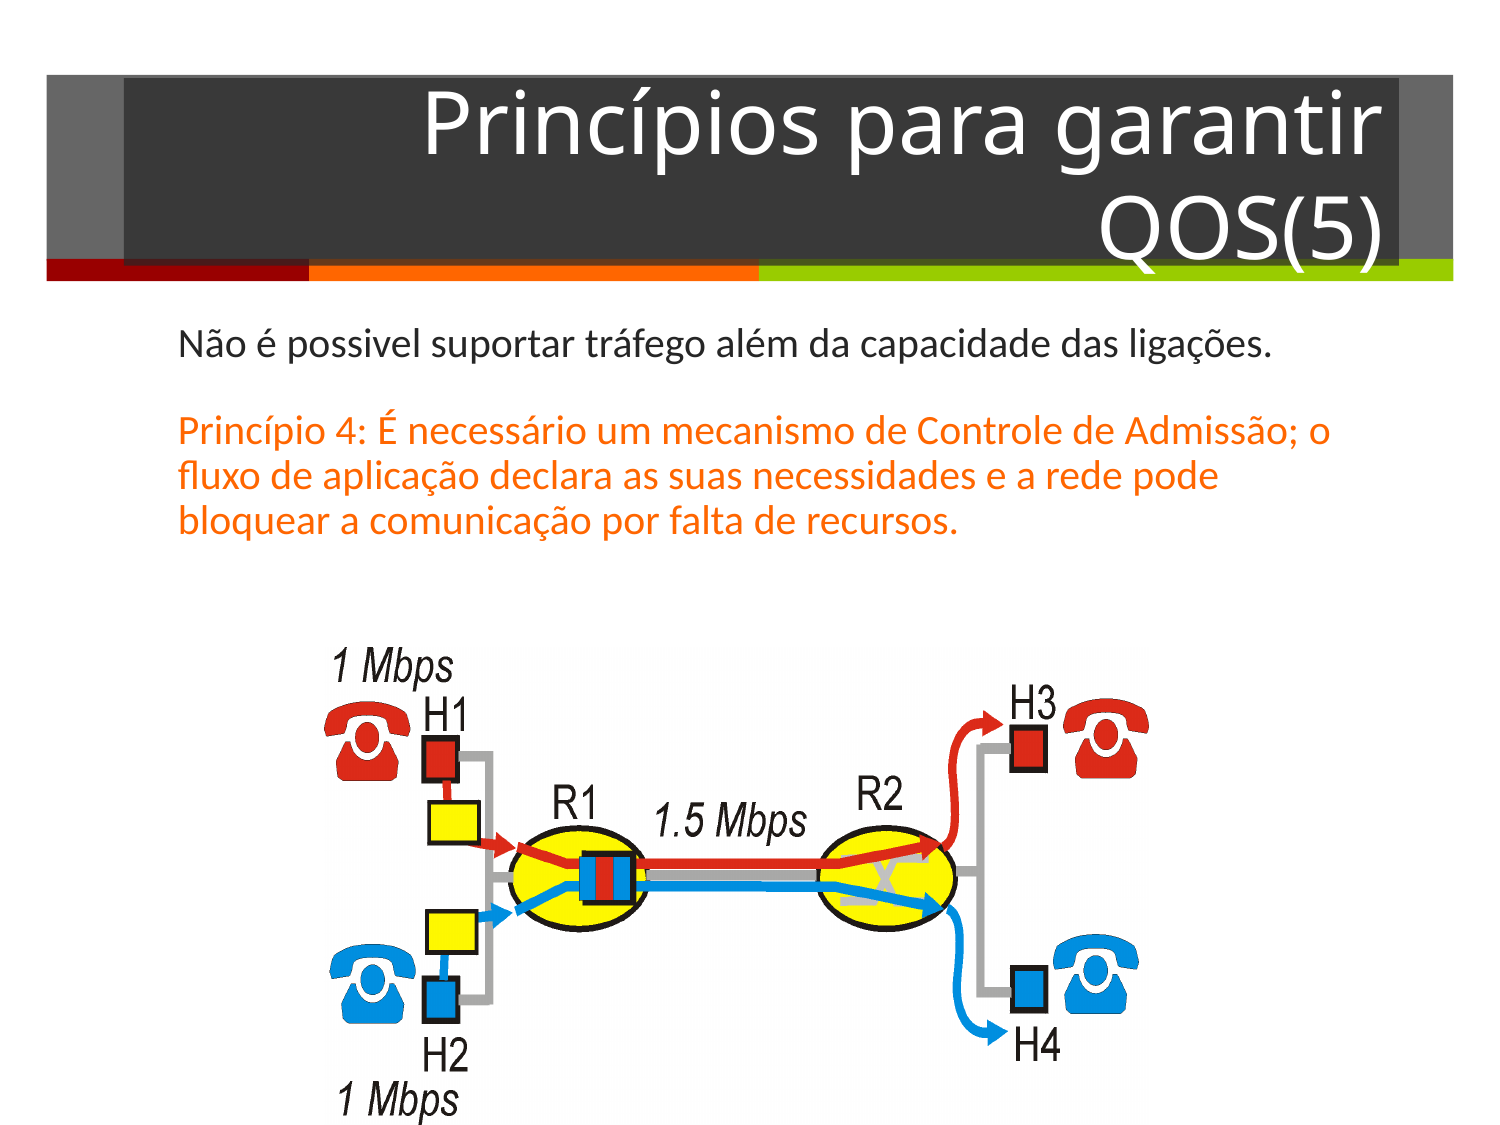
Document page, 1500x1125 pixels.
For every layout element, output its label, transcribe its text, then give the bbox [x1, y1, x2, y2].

title Princípios para garantir QOS(5) [123, 78, 1399, 266]
list Não é possivel suportar tráfego além da capacidade das ligações. Princípio 4: É necessário um mecanismo de Controle de Admissão; o fluxo de aplicação declara as suas necessidades e a rede pode bloquear a comunicação por falta de recursos. [88, 314, 1364, 491]
picture [324, 647, 1149, 1125]
